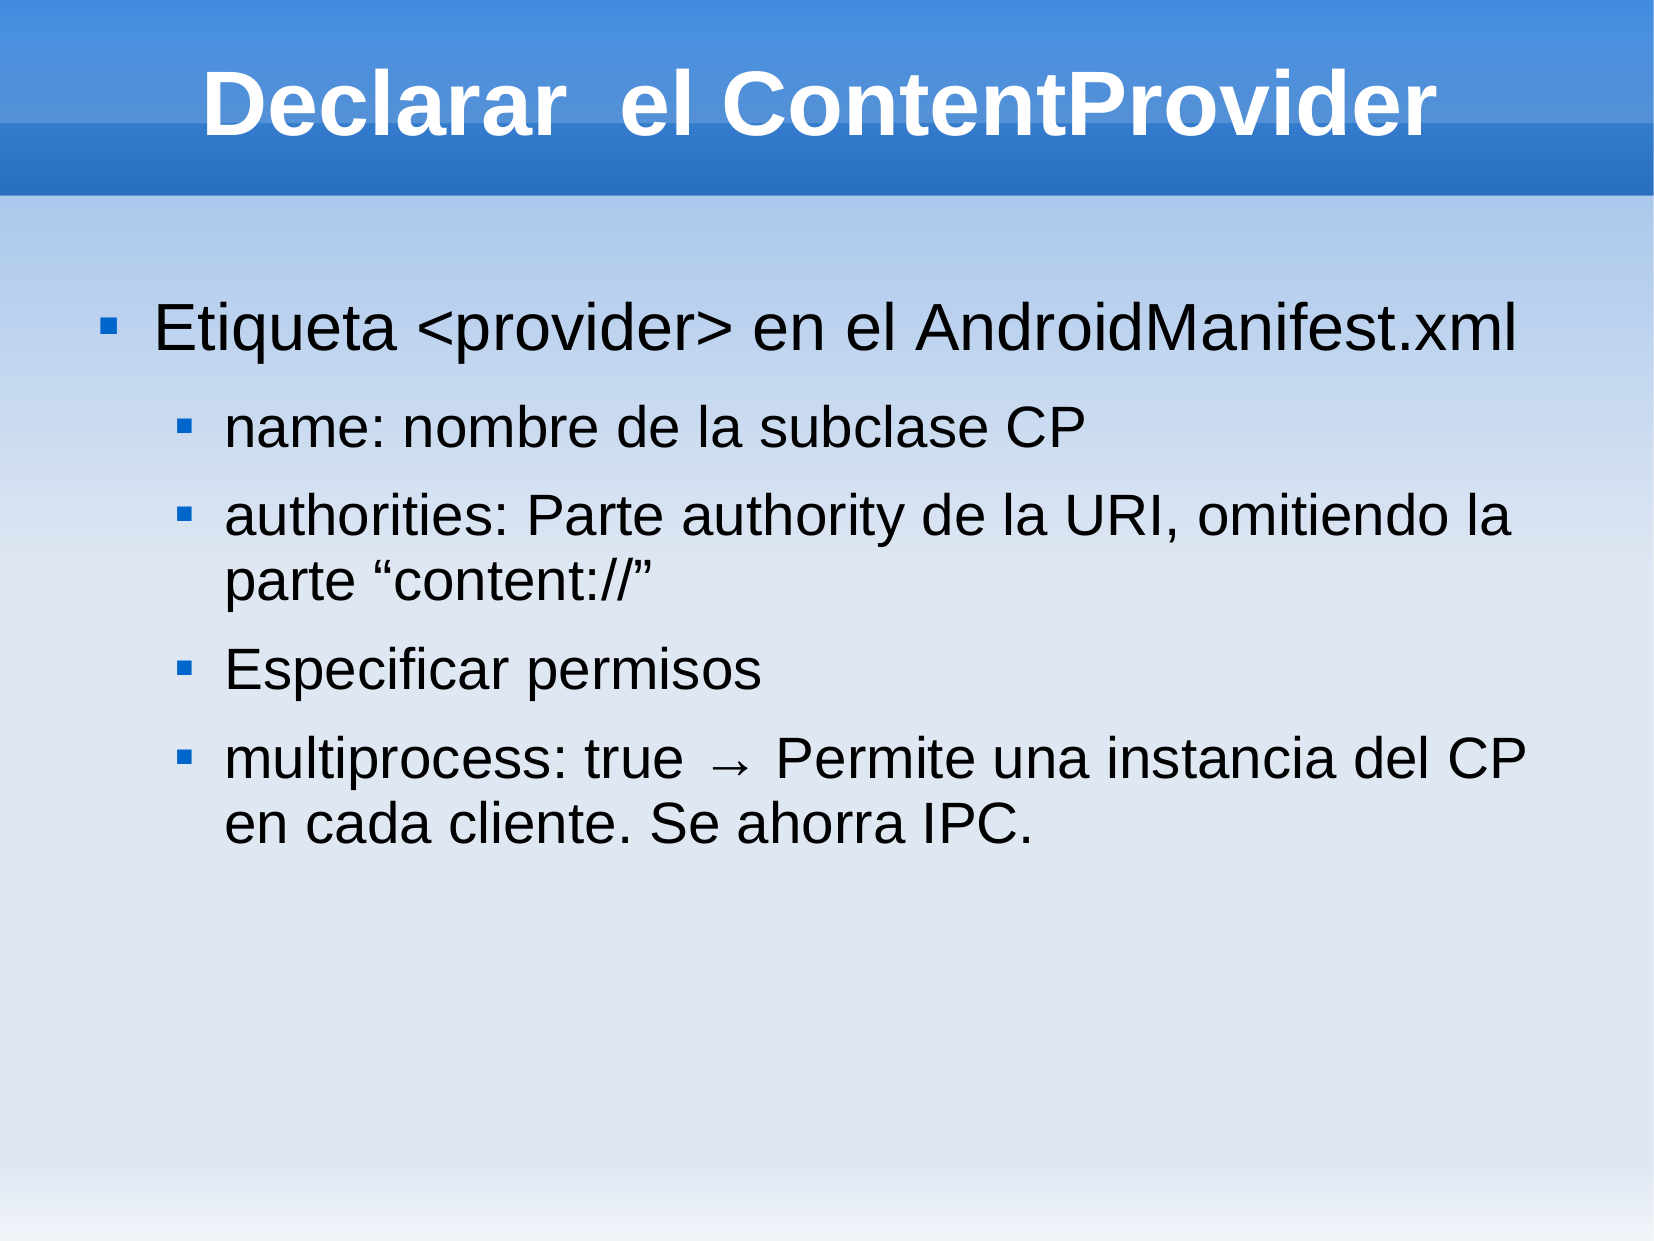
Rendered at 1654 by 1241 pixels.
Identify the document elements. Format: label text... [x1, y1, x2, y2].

title Declarar el ContentProvider [76, 0, 1565, 208]
list Etiqueta <provider> en el AndroidManifest.xml name: nombre de la subclase CP authorities: Parte authority de la URI, omitiendo la parte “content://” Especificar permisos multiprocess: true → Permite una instancia del CP en cada cliente. Se ahorra IPC. [82, 290, 1571, 1109]
picture [0, 0, 1654, 1241]
